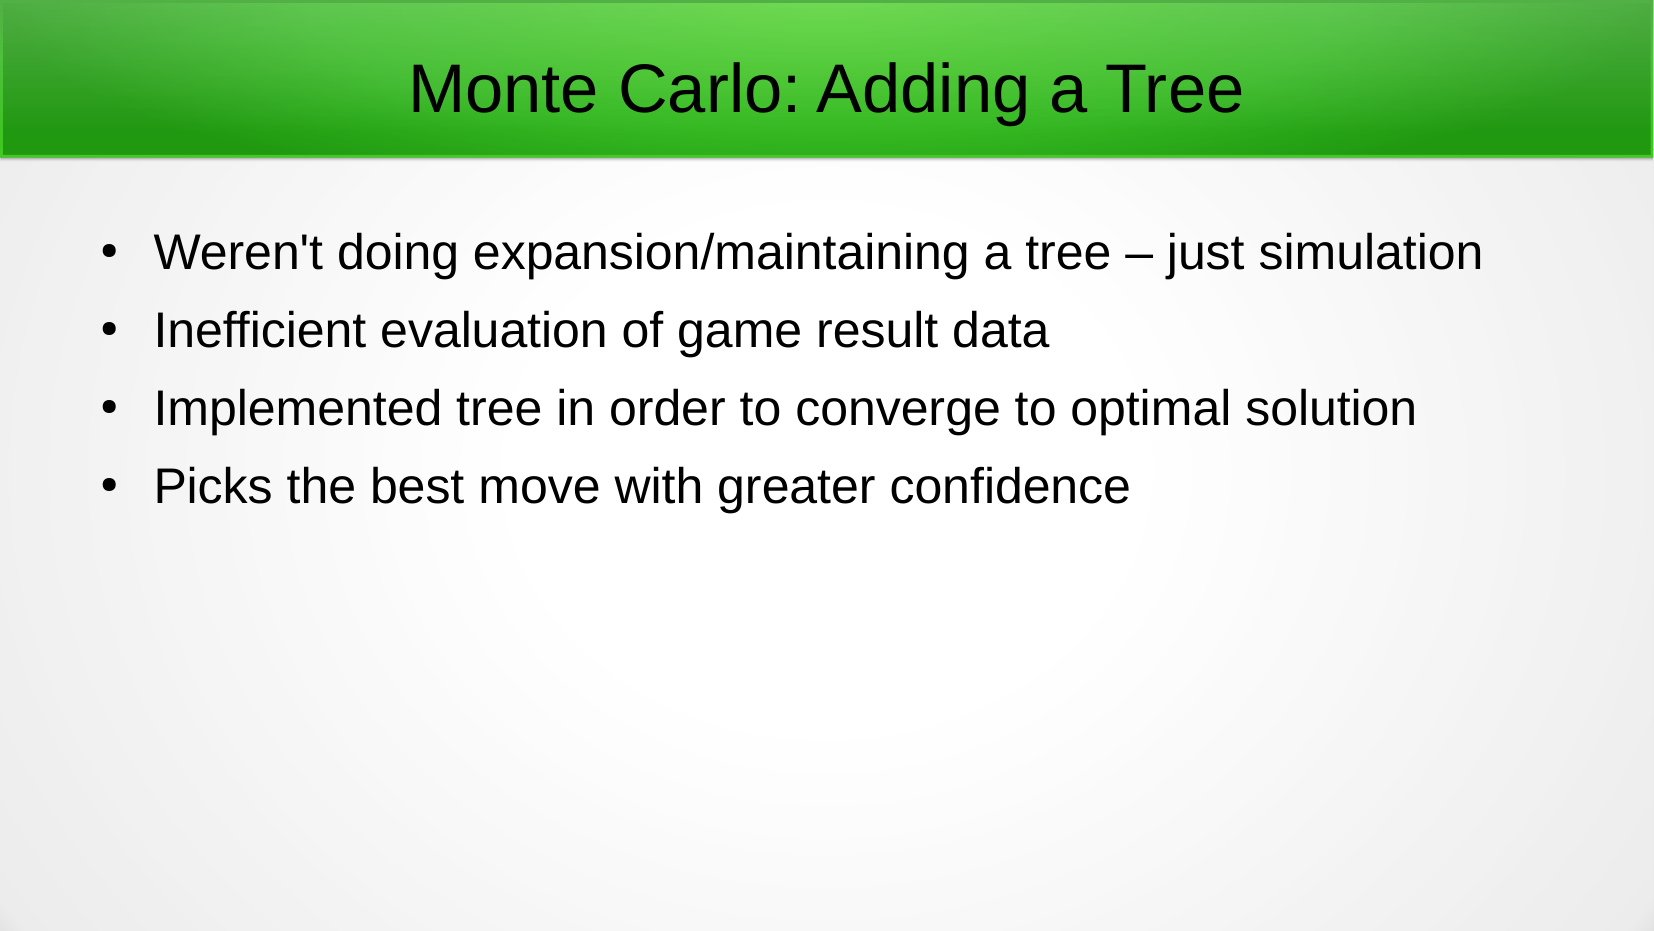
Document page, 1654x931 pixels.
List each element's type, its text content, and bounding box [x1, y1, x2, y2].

title Monte Carlo: Adding a Tree [82, 35, 1571, 142]
list Weren't doing expansion/maintaining a tree – just simulation Inefficient evaluation of game result data Implemented tree in order to converge to optimal solution Picks the best move with greater confidence [82, 224, 1571, 764]
